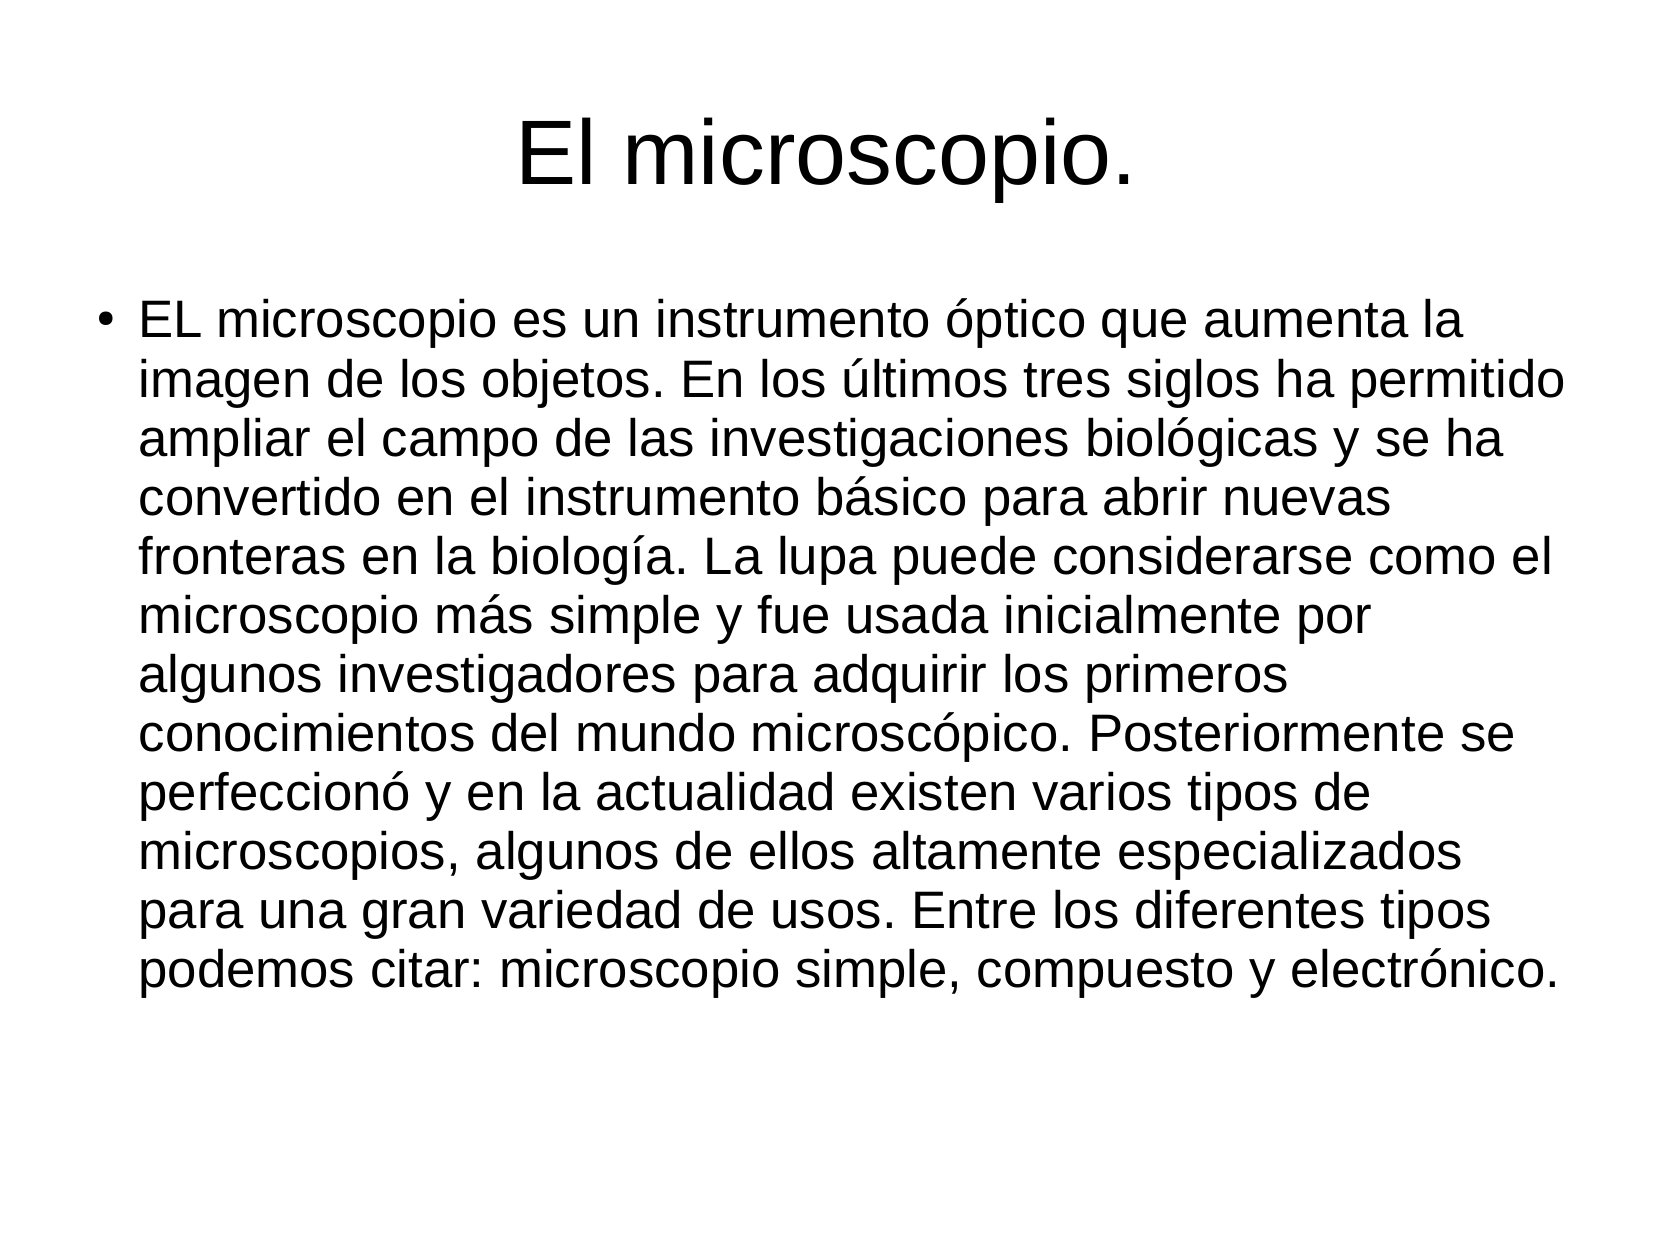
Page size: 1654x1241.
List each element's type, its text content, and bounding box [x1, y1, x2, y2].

list EL microscopio es un instrumento óptico que aumenta la imagen de los objetos. En los últimos tres siglos ha permitido ampliar el campo de las investigaciones biológicas y se ha convertido en el instrumento básico para abrir nuevas fronteras en la biología. La lupa puede considerarse como el microscopio más simple y fue usada inicialmente por algunos investigadores para adquirir los primeros conocimientos del mundo microscópico. Posteriormente se perfeccionó y en la actualidad existen varios tipos de microscopios, algunos de ellos altamente especializados para una gran variedad de usos. Entre los diferentes tipos podemos citar: microscopio simple, compuesto y electrónico. [82, 290, 1571, 1010]
title El microscopio. [82, 49, 1571, 257]
